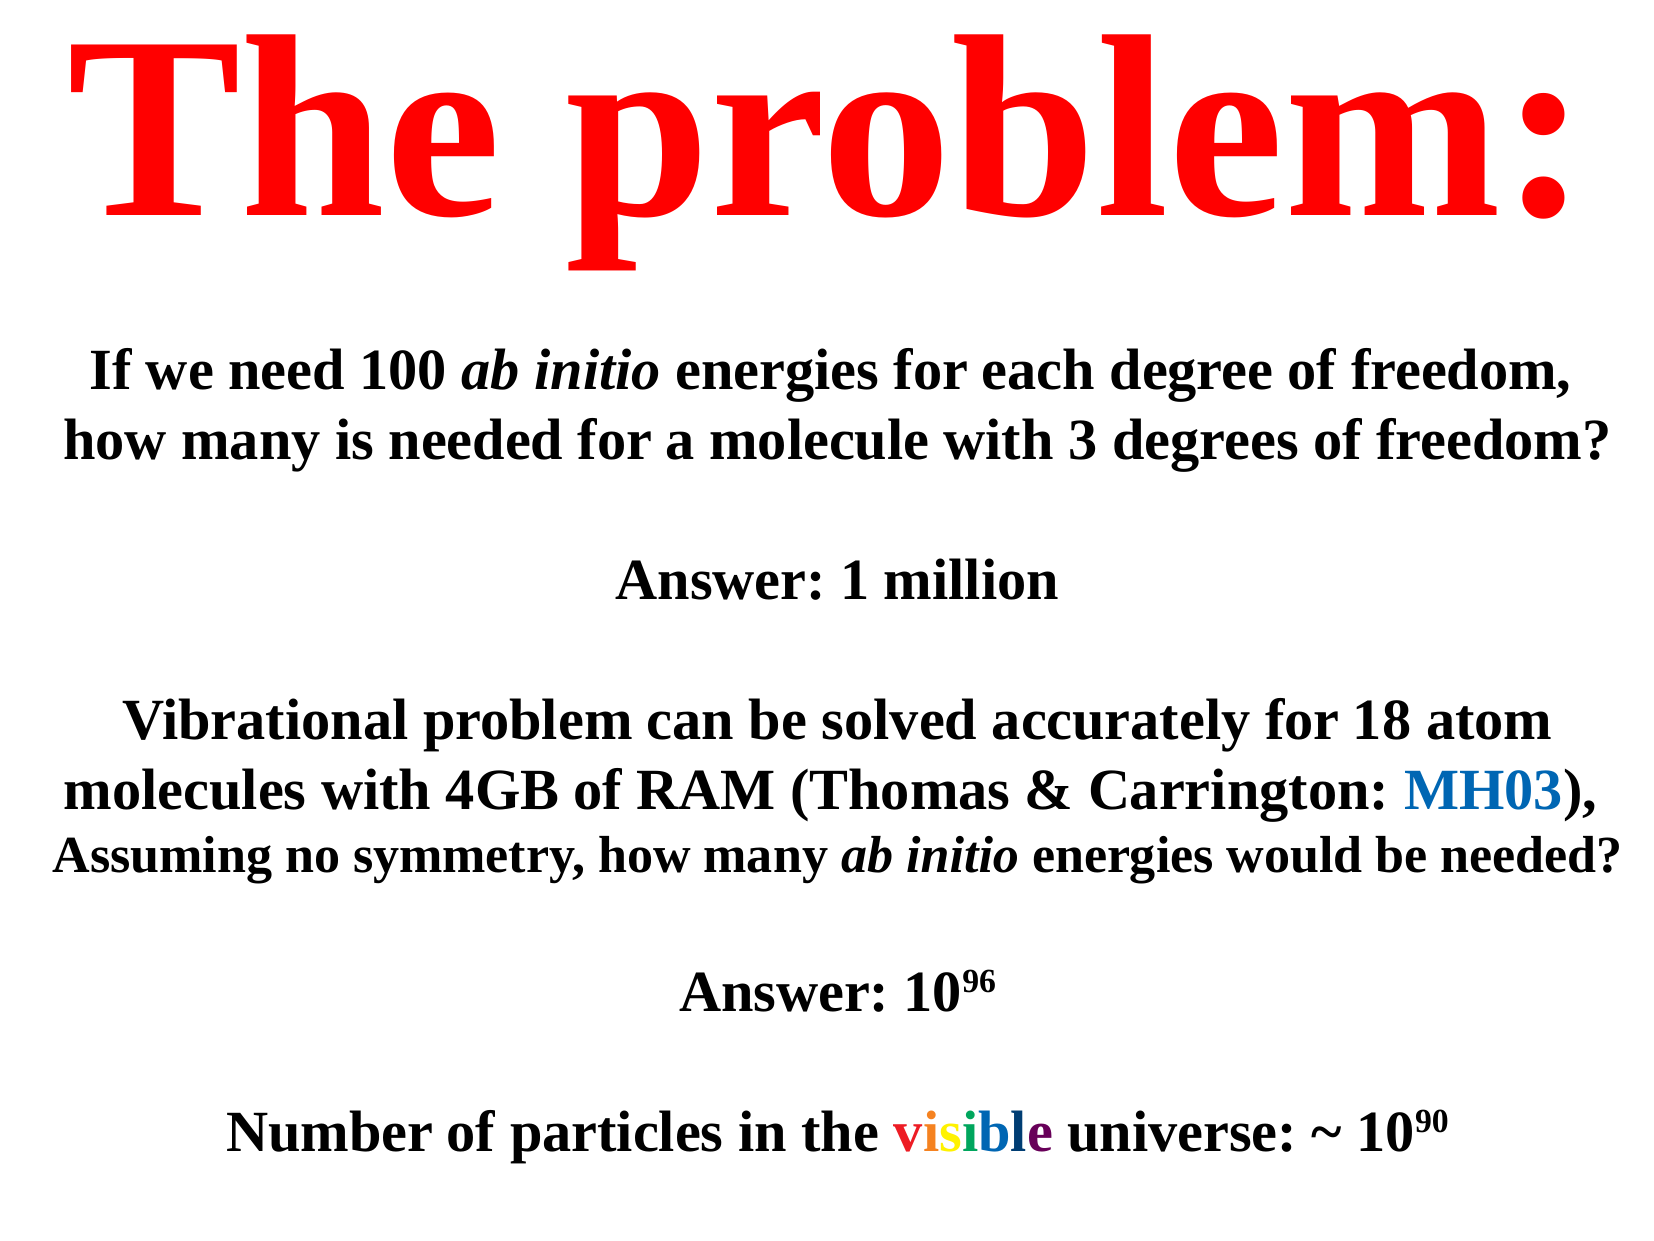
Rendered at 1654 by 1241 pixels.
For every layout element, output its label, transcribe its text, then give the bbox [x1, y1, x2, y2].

text_box The problem: [9, 0, 1648, 275]
title If we need 100 ab initio energies for each degree of freedom, how many is needed for a molecule with 3 degrees of freedom? Answer: 1 million Vibrational problem can be solved accurately for 18 atom molecules with 4GB of RAM (Thomas & Carrington: MH03), Assuming no symmetry, how many ab initio energies would be needed? Answer: 1096 Number of particles in the visible universe: ~ 1090 [10, 408, 1654, 1086]
